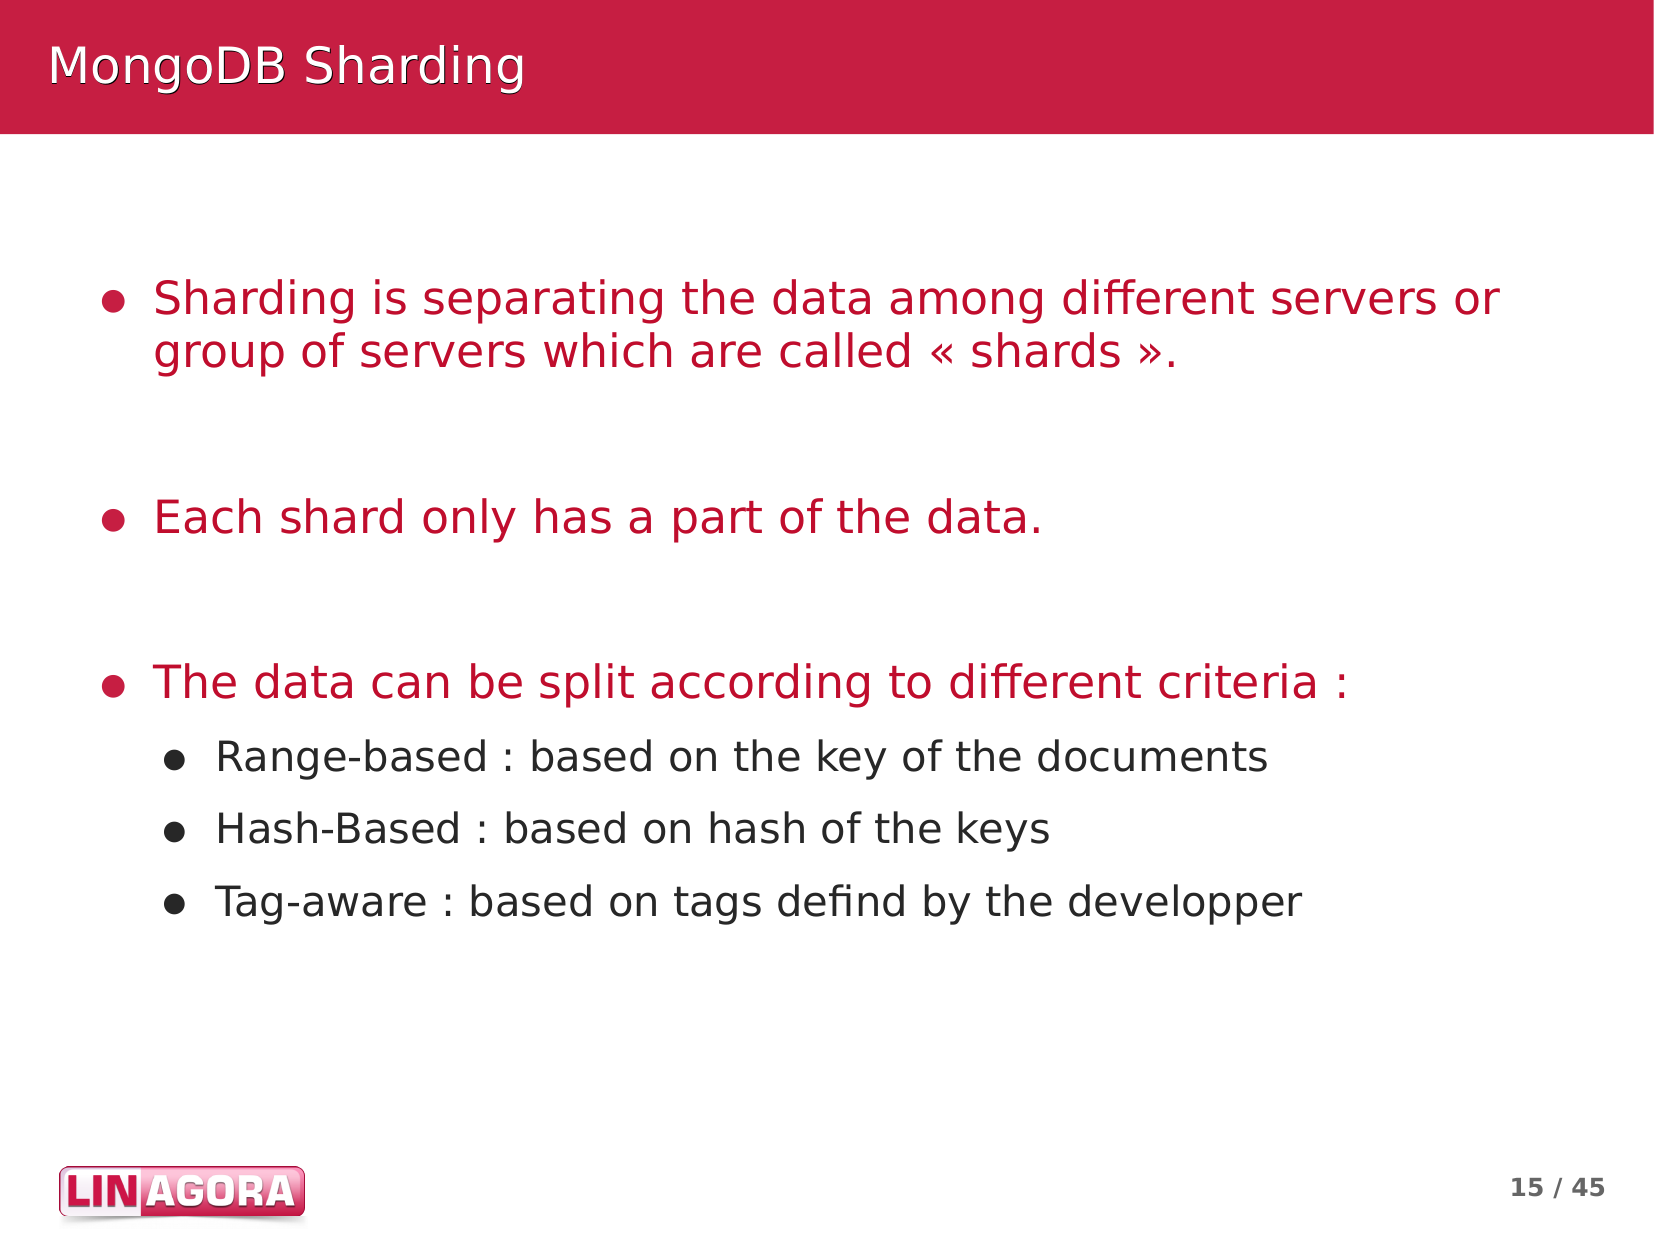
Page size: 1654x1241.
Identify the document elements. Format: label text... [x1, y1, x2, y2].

list Sharding is separating the data among different servers or group of servers which are called « shards ». Each shard only has a part of the data. The data can be split according to different criteria : Range-based : based on the key of the documents Hash-Based : based on hash of the keys Tag-aware : based on tags defind by the developper [82, 188, 1571, 1075]
title MongoDB Sharding [47, 7, 1624, 126]
picture [59, 1166, 308, 1229]
